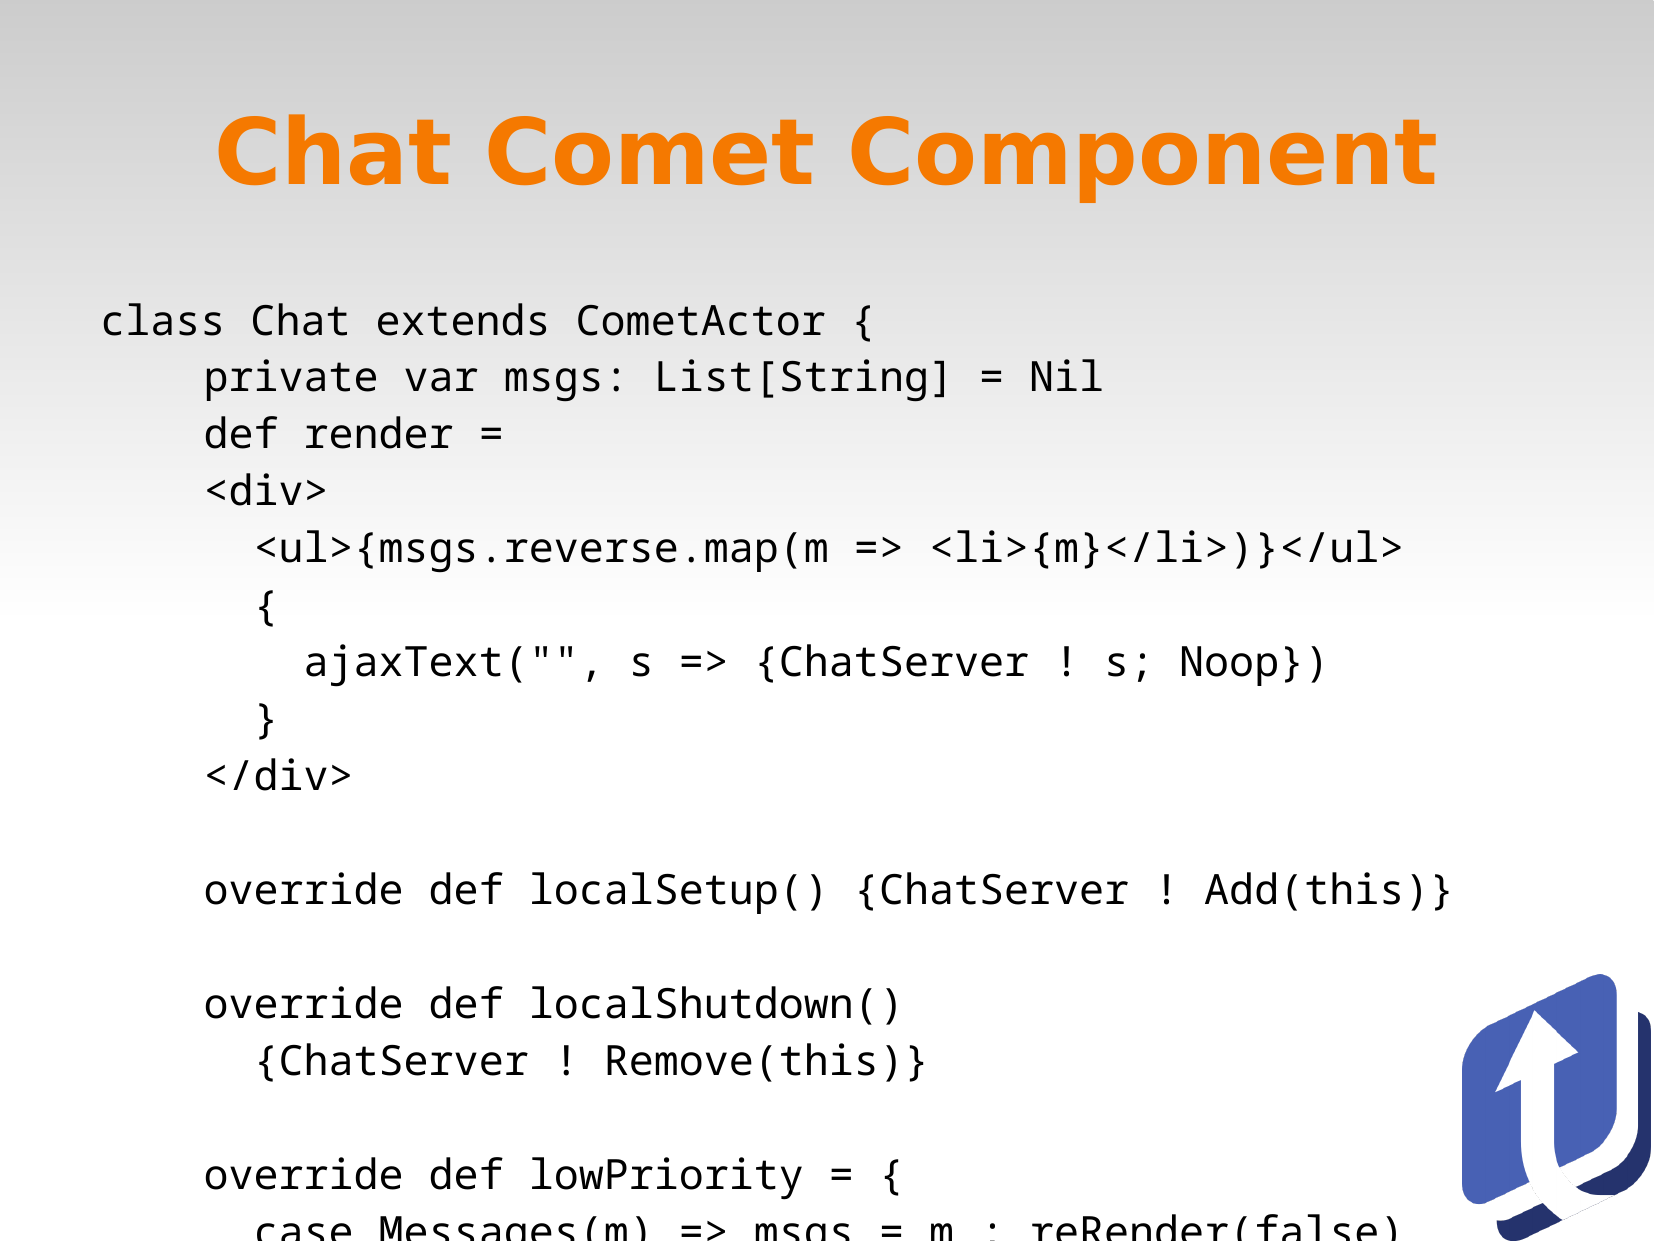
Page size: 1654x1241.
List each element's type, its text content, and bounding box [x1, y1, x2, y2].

title Chat Comet Component [82, 56, 1571, 250]
picture [1462, 974, 1651, 1241]
list class Chat extends CometActor { private var msgs: List[String] = Nil def render = <div> <ul>{msgs.reverse.map(m => <li>{m}</li>)}</ul> { ajaxText("", s => {ChatServer ! s; Noop}) } </div> override def localSetup() {ChatServer ! Add(this)} override def localShutdown() {ChatServer ! Remove(this)} override def lowPriority = { case Messages(m) => msgs = m ; reRender(false) } } [82, 290, 1571, 1213]
